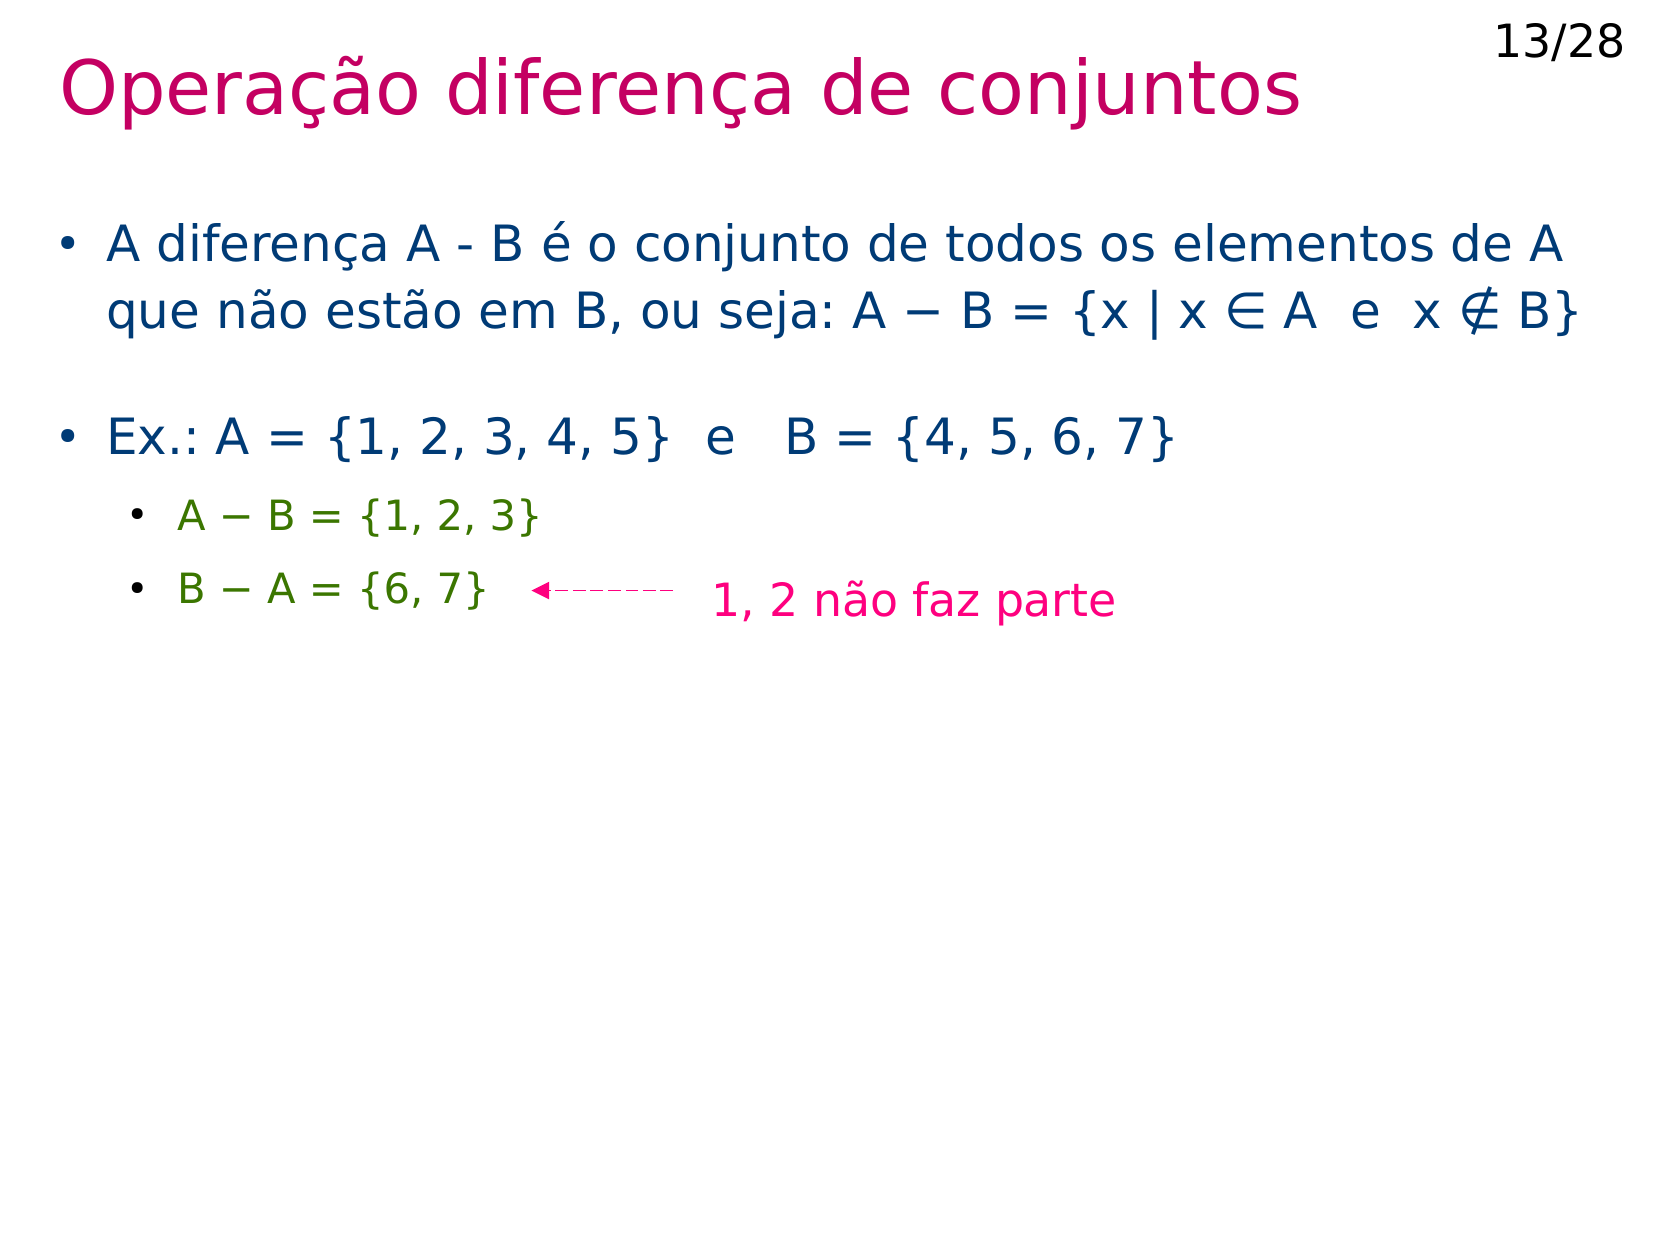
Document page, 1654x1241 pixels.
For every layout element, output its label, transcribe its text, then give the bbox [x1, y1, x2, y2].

text_box 1, 2 não faz parte [696, 566, 1288, 697]
list A diferença A - B é o conjunto de todos os elementos de A que não estão em B, ou seja: A − B = {x | x ∈ A e x ∉ B} Ex.: A = {1, 2, 3, 4, 5} e B = {4, 5, 6, 7} A − B = {1, 2, 3} B − A = {6, 7} [59, 206, 1625, 1211]
title Operação diferença de conjuntos [59, 29, 1595, 148]
